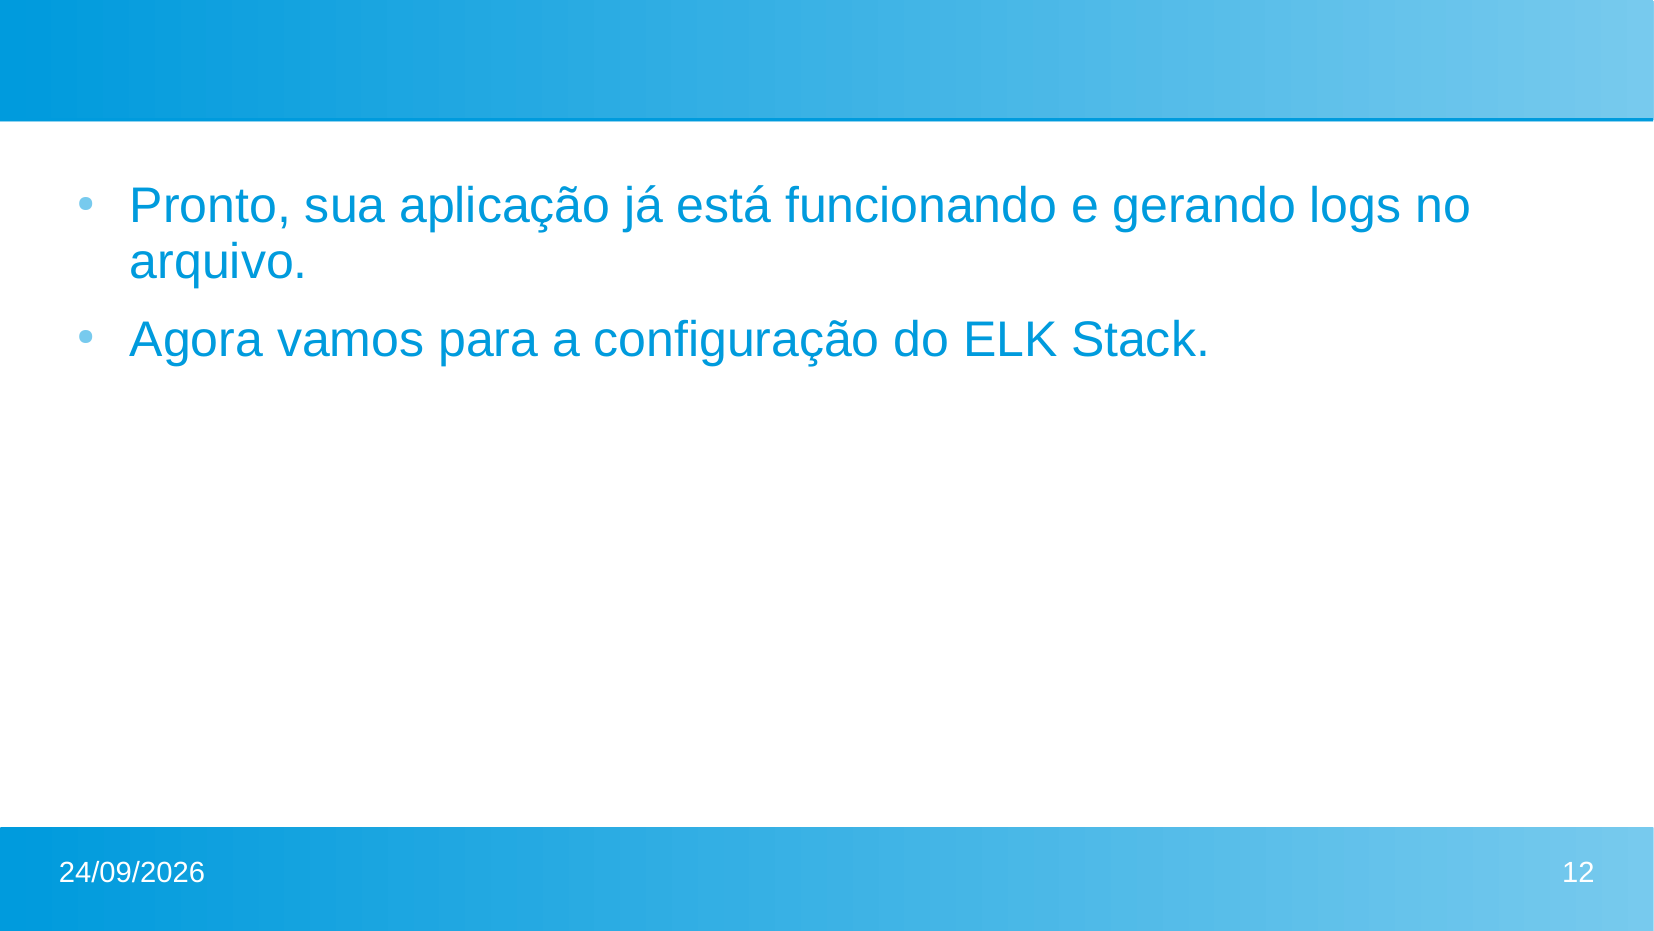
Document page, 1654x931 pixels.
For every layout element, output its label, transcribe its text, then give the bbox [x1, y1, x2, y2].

list Pronto, sua aplicação já está funcionando e gerando logs no arquivo. Agora vamos para a configuração do ELK Stack. [59, 177, 1595, 768]
